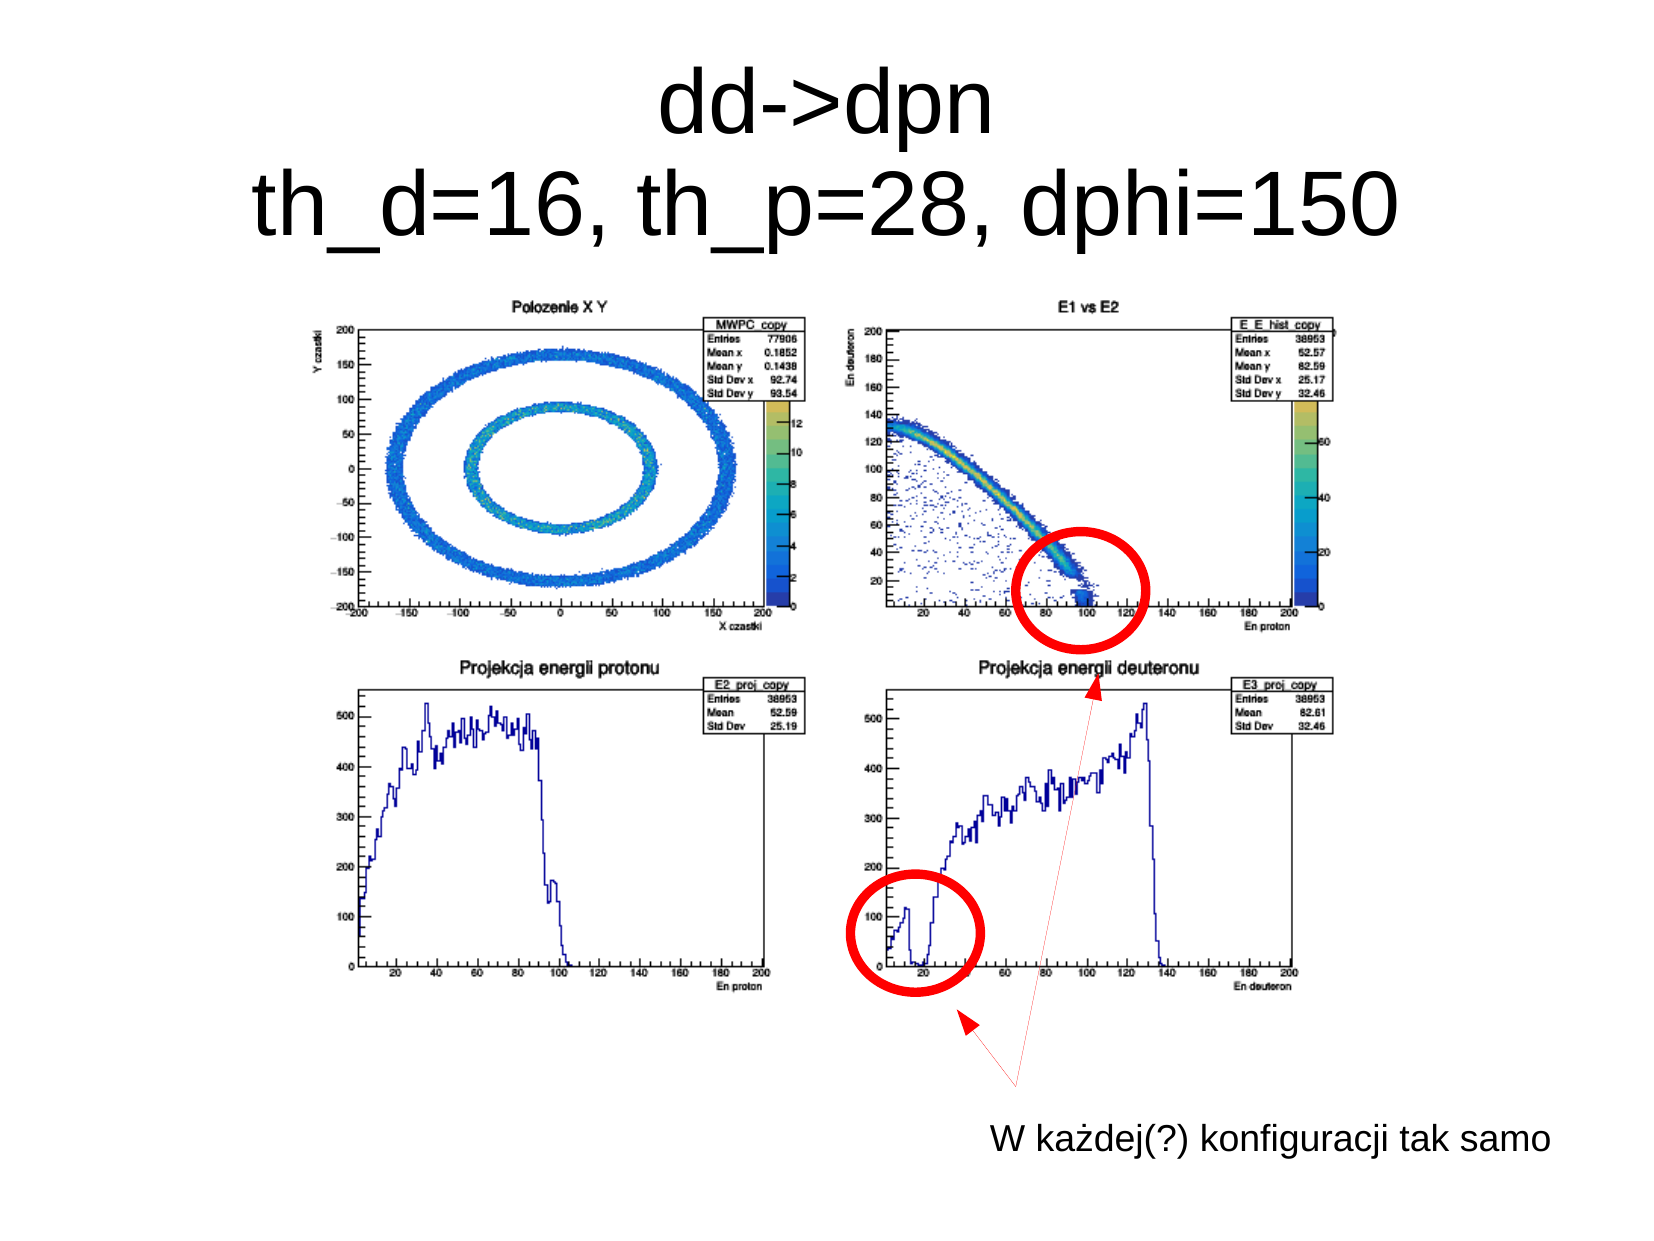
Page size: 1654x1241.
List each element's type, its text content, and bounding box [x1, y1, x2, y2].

picture [299, 290, 1355, 1010]
title dd->dpn th_d=16, th_p=28, dphi=150 [82, 49, 1571, 257]
text_box W każdej(?) konfiguracji tak samo [974, 1110, 1567, 1168]
